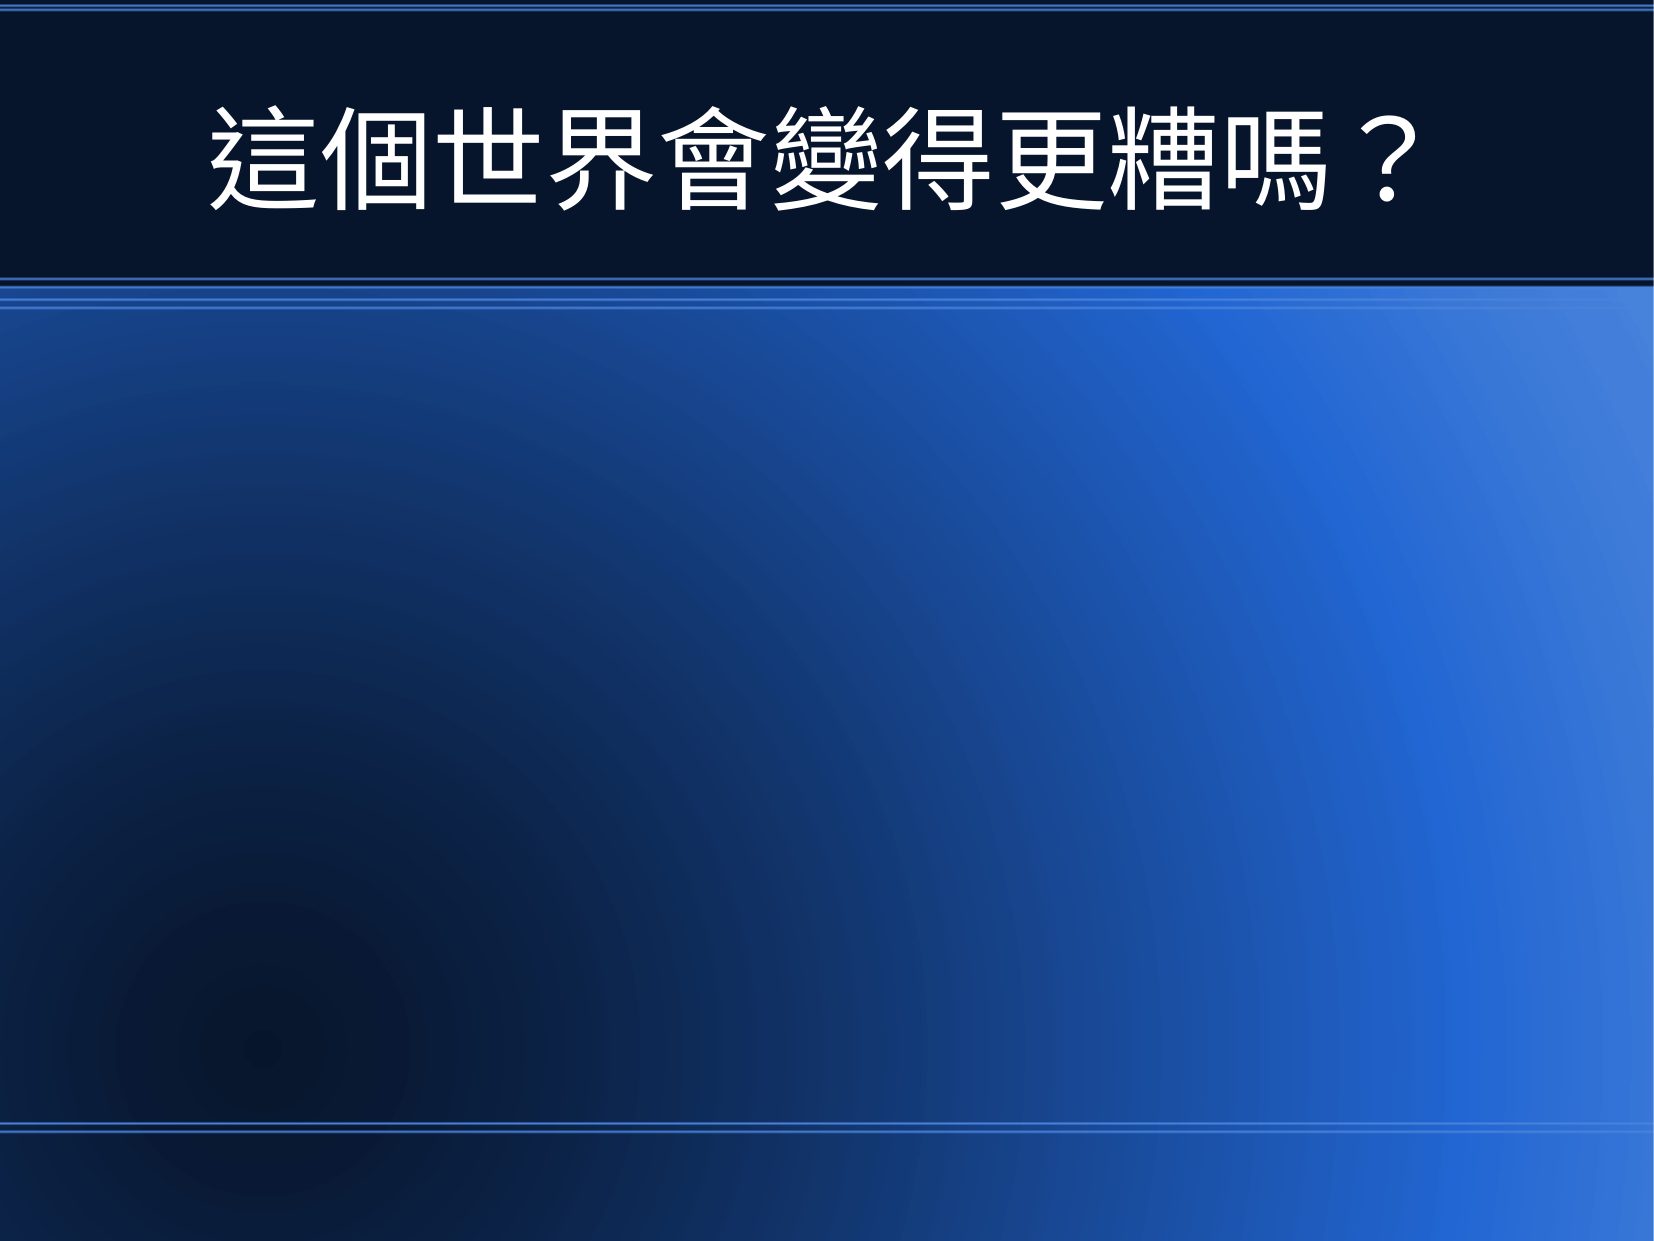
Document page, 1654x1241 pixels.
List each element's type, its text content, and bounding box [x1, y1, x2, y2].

picture [0, 0, 1654, 1241]
title 這個世界會變得更糟嗎？ [82, 49, 1571, 257]
